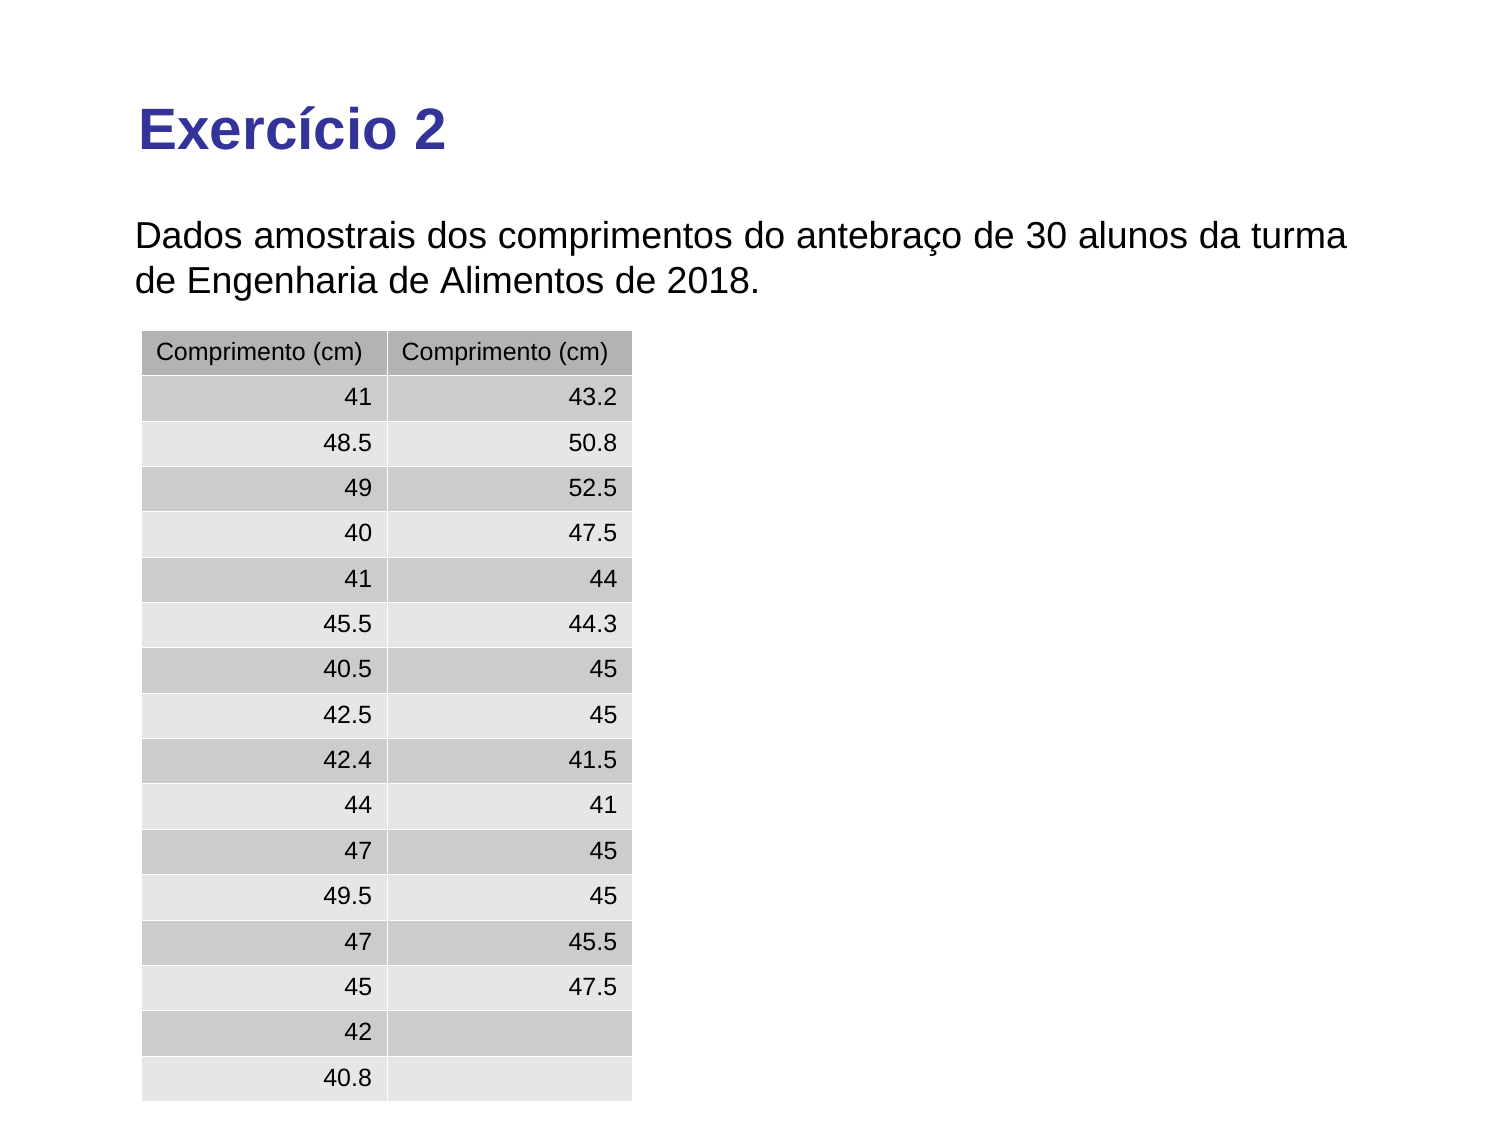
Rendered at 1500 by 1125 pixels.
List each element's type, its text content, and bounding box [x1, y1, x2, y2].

table_header Comprimento (cm) [388, 331, 632, 375]
table_cell 48.5 [142, 422, 387, 466]
table_cell [388, 1057, 632, 1101]
table_cell 40 [142, 512, 387, 557]
table_cell 44.3 [388, 603, 632, 647]
text_box Exercício 2 [123, 84, 1400, 179]
table_cell 49 [142, 467, 387, 511]
table_cell 49.5 [142, 875, 387, 920]
table_cell 47 [142, 830, 387, 874]
table_cell 41 [388, 784, 632, 829]
table_cell 44 [388, 558, 632, 602]
table_cell 45 [388, 875, 632, 920]
table_cell 45 [142, 966, 387, 1010]
table_cell 42.4 [142, 739, 387, 783]
table_cell 42.5 [142, 694, 387, 738]
table_cell 40.5 [142, 648, 387, 693]
table_cell 41 [142, 376, 387, 421]
table_cell 45.5 [388, 921, 632, 965]
table_cell 45 [388, 694, 632, 738]
table_cell [388, 1011, 632, 1056]
table_cell 45 [388, 648, 632, 693]
table_header Comprimento (cm) [142, 331, 387, 375]
table_cell 44 [142, 784, 387, 829]
table_cell 45.5 [142, 603, 387, 647]
table_cell 41.5 [388, 739, 632, 783]
table_cell 41 [142, 558, 387, 602]
table_cell 47.5 [388, 966, 632, 1010]
table_cell 40.8 [142, 1057, 387, 1101]
text_box Dados amostrais dos comprimentos do antebraço de 30 alunos da turma de Engenharia de Alimentos de 2018. [120, 203, 1362, 309]
table_cell 52.5 [388, 467, 632, 511]
table_cell 45 [388, 830, 632, 874]
table_cell 43.2 [388, 376, 632, 421]
table_cell 42 [142, 1011, 387, 1056]
table_cell 50.8 [388, 422, 632, 466]
table_cell 47.5 [388, 512, 632, 557]
table_cell 47 [142, 921, 387, 965]
